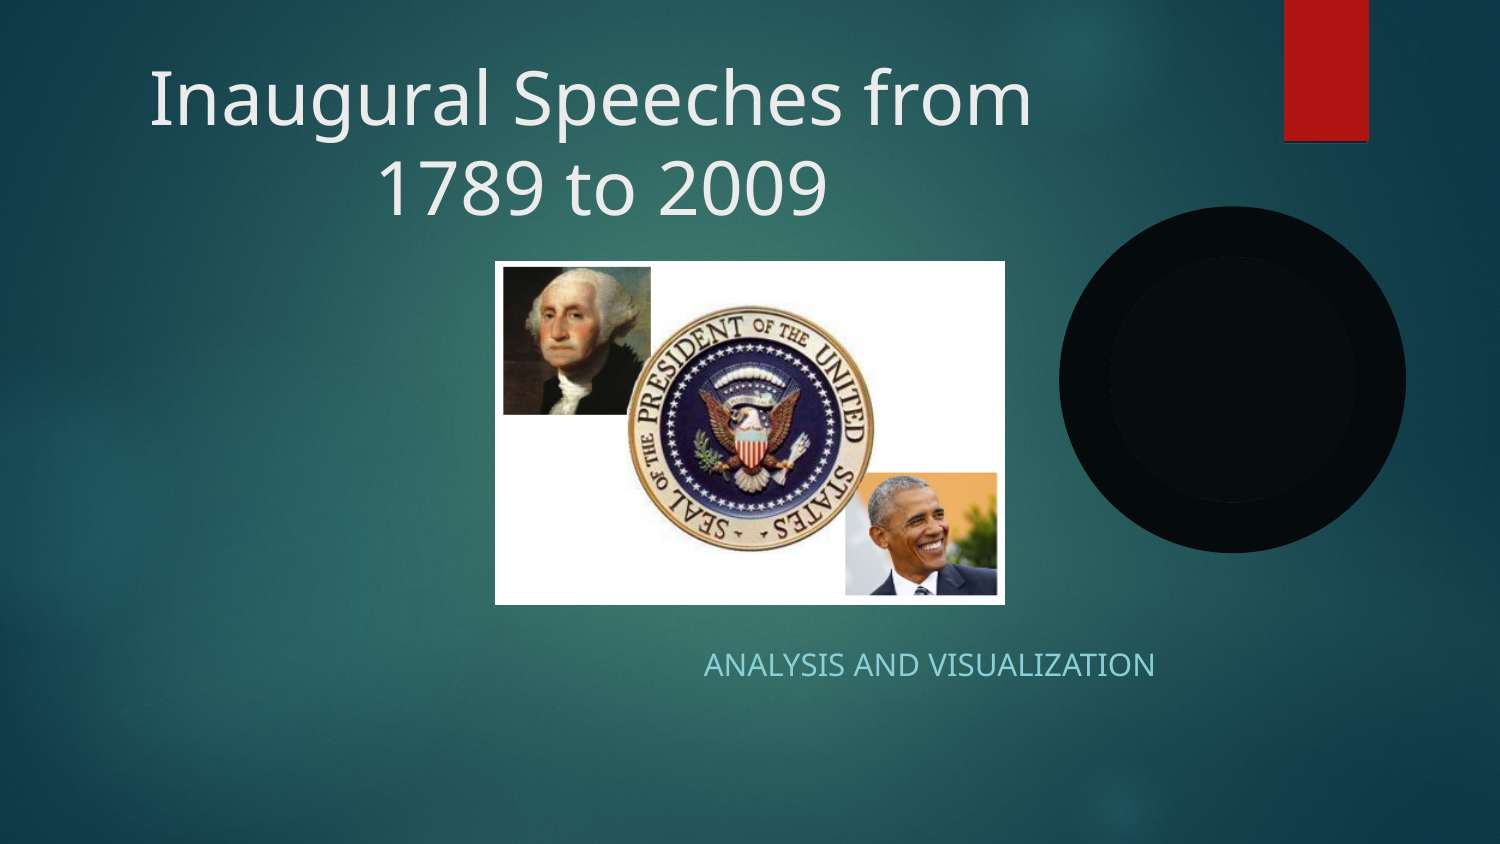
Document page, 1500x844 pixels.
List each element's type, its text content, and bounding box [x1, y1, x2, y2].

title Inaugural Speeches from 1789 to 2009 [47, 42, 1157, 198]
subtitle Analysis and visualization [556, 604, 1313, 724]
picture [495, 262, 1005, 605]
